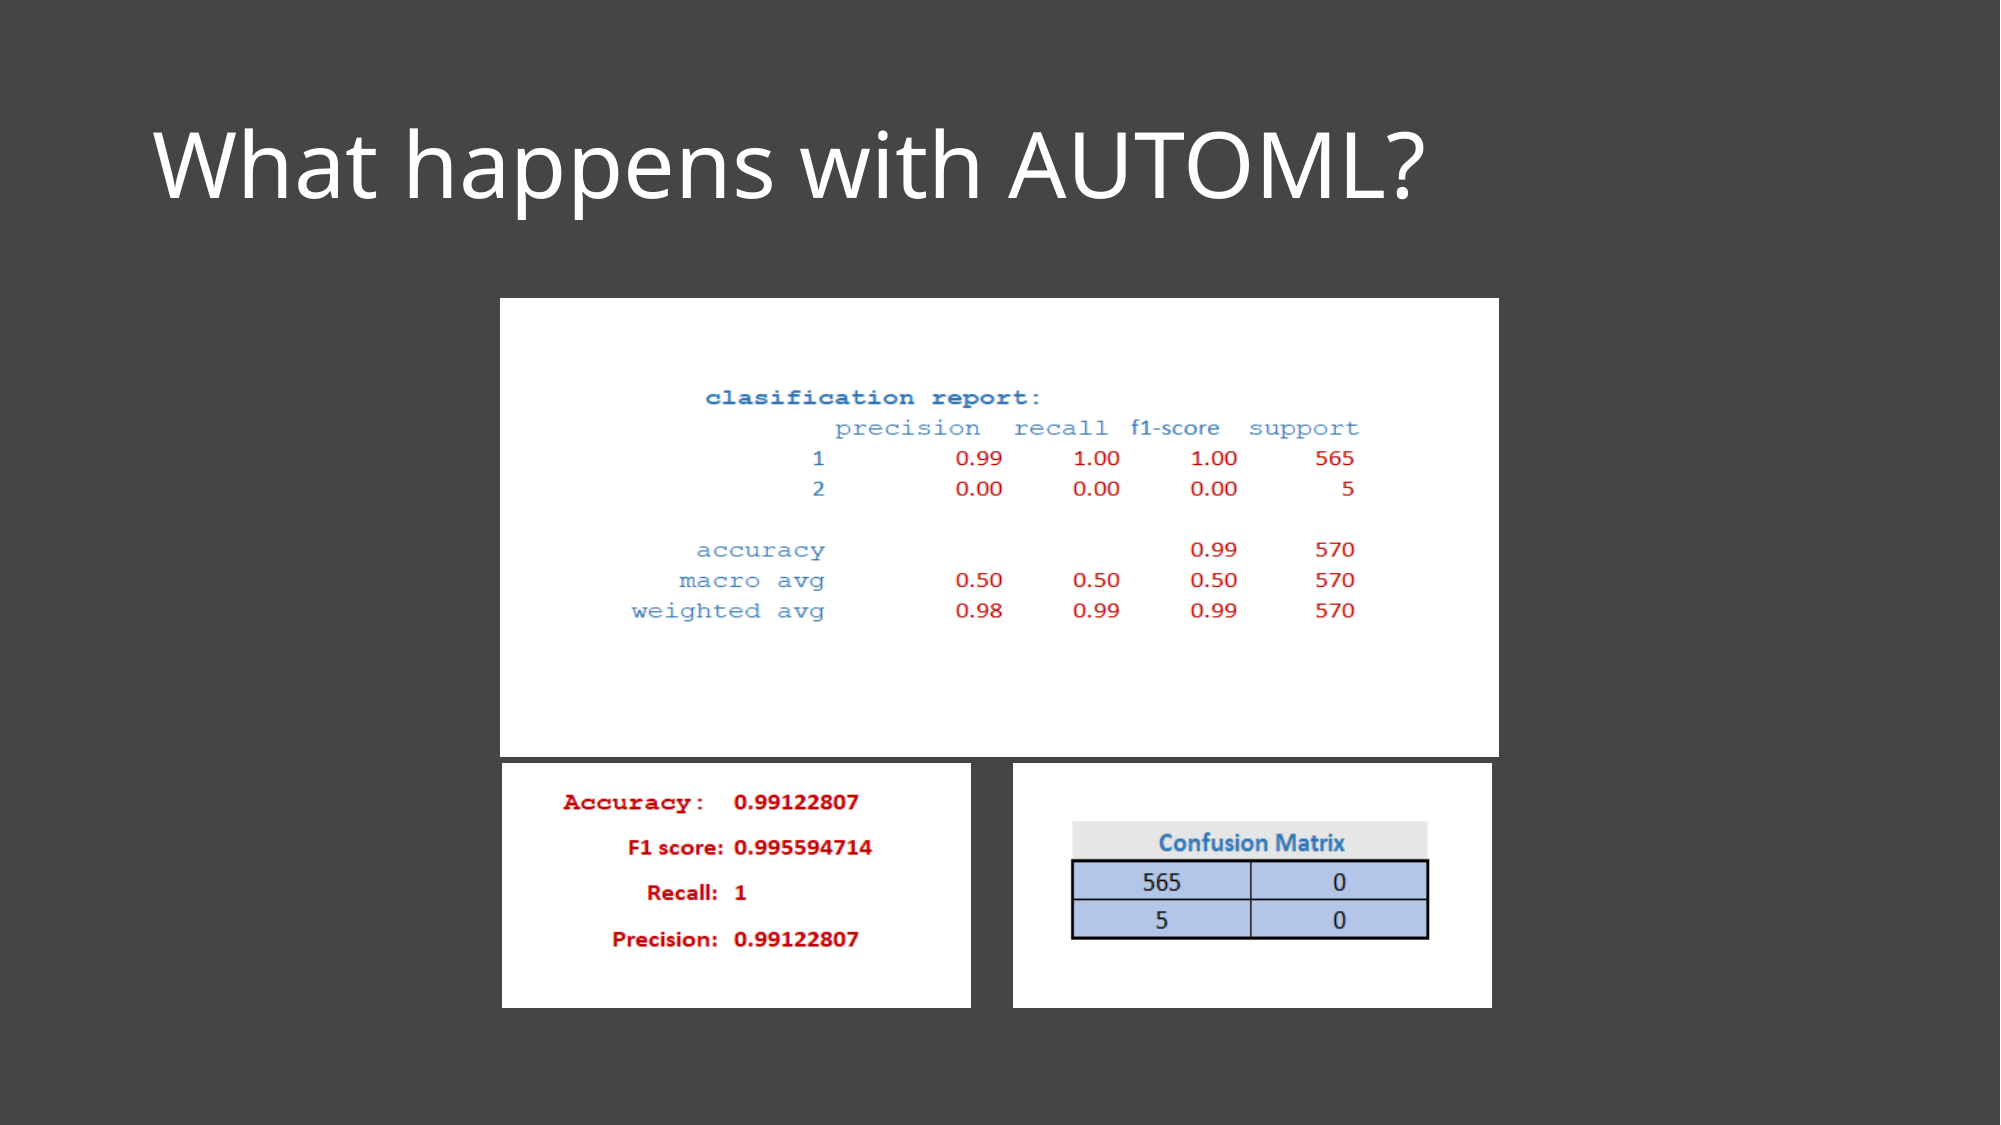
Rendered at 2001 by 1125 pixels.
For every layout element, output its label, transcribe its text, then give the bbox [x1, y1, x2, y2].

text_box [501, 299, 1499, 756]
text_box [1014, 763, 1491, 1008]
title What happens with AUTOML? [137, 59, 1863, 278]
text_box [503, 763, 970, 1008]
